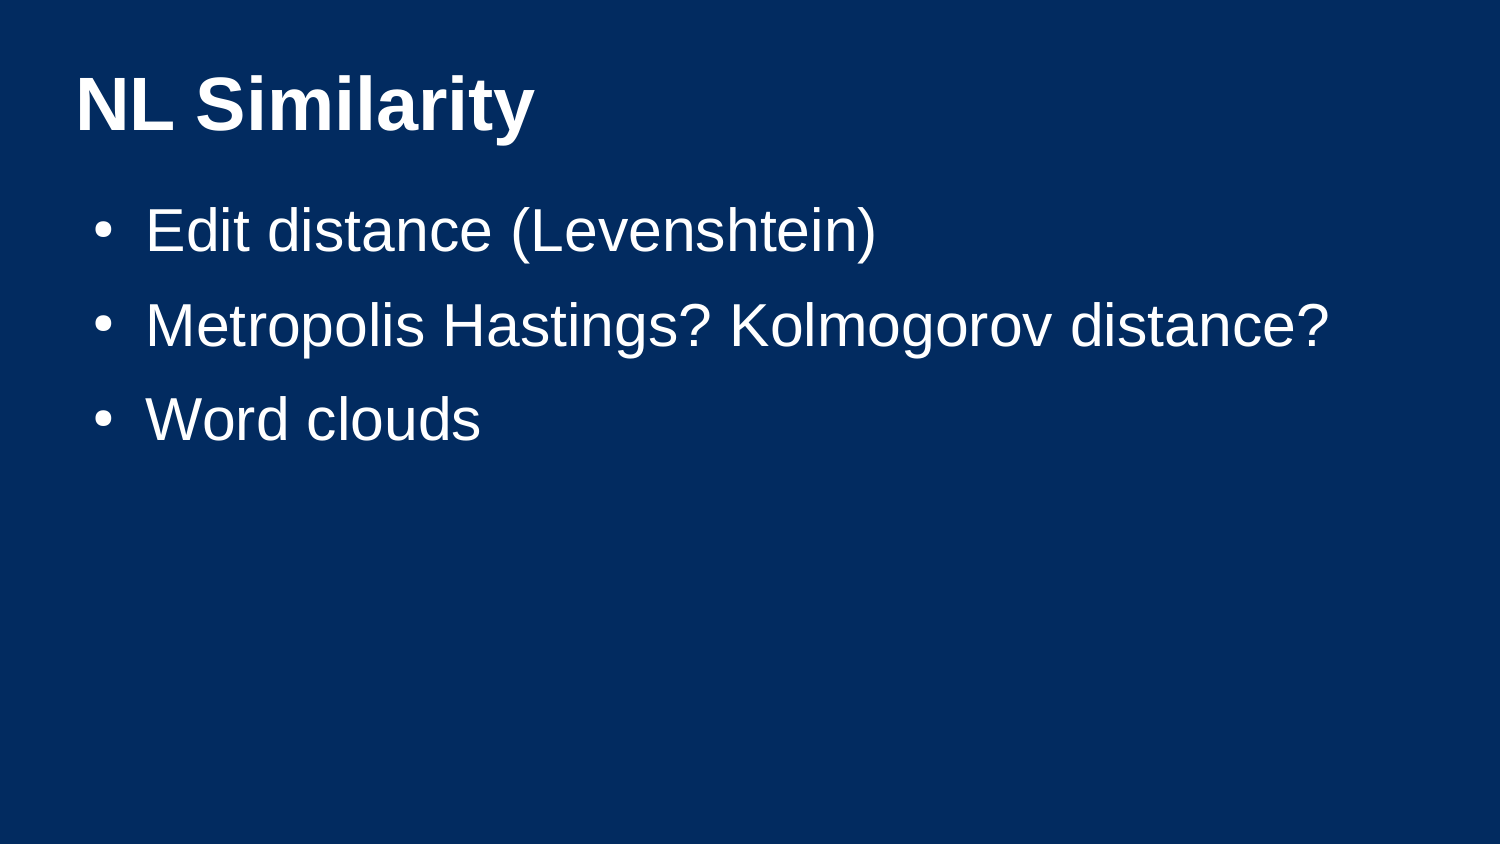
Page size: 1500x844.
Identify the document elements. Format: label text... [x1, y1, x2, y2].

title NL Similarity [74, 33, 1425, 175]
list Edit distance (Levenshtein) Metropolis Hastings? Kolmogorov distance? Word clouds [75, 196, 1426, 796]
